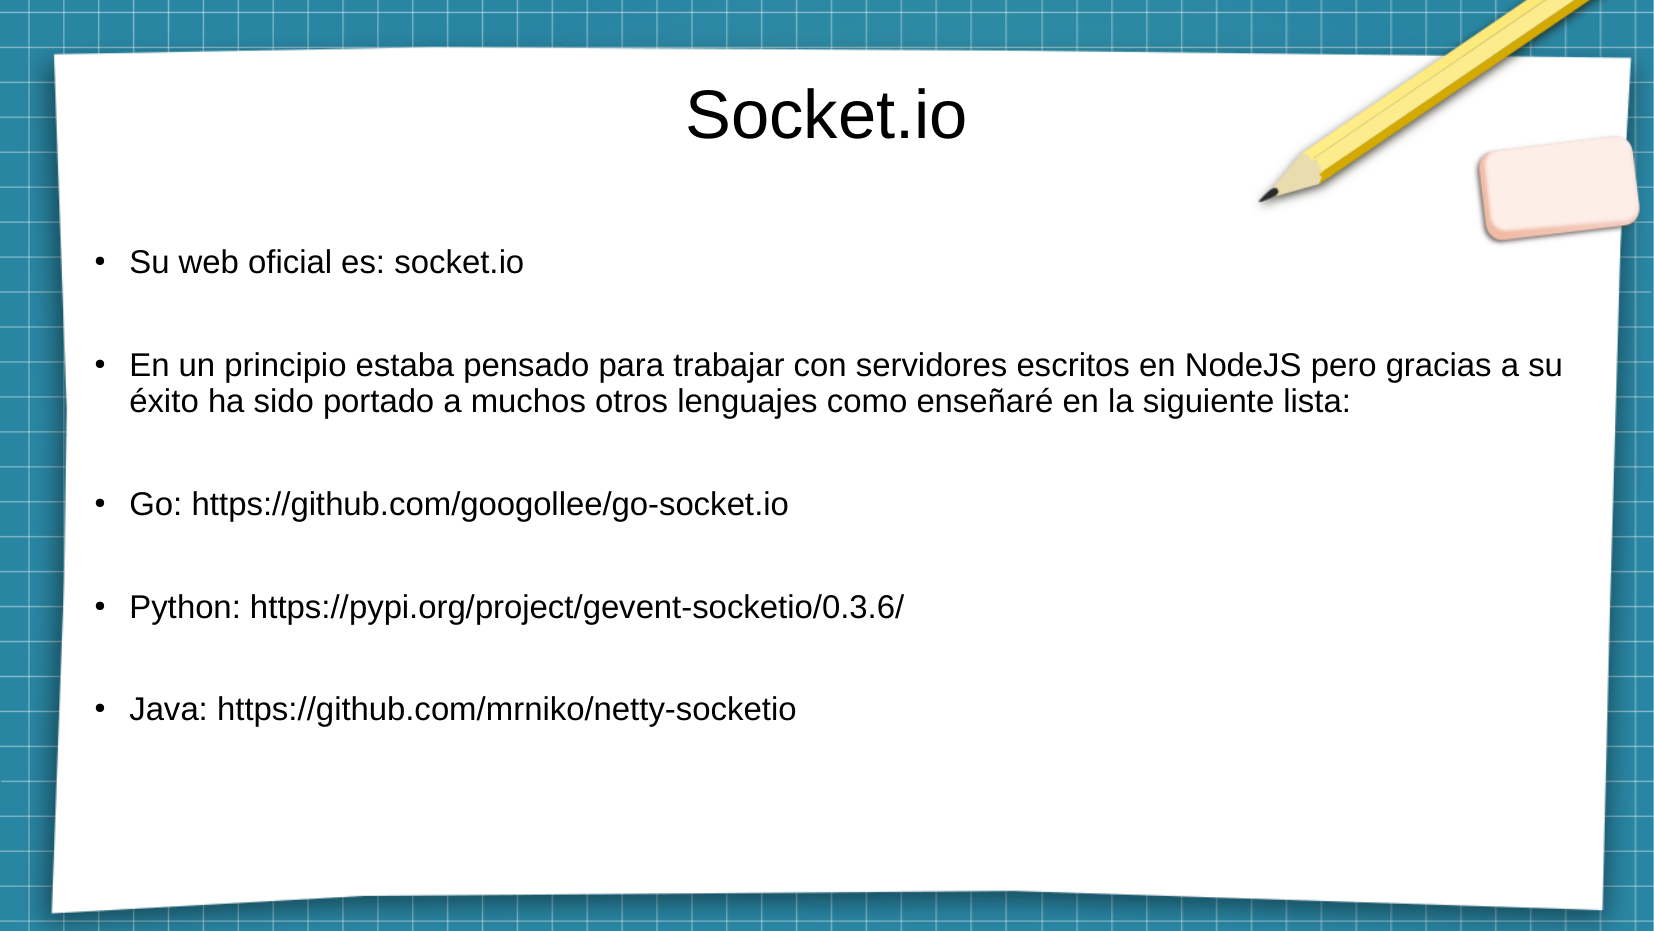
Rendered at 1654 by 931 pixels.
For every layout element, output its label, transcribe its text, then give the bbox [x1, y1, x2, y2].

title Socket.io [82, 37, 1571, 192]
list Su web oficial es: socket.io En un principio estaba pensado para trabajar con servidores escritos en NodeJS pero gracias a su éxito ha sido portado a muchos otros lenguajes como enseñaré en la siguiente lista: Go: https://github.com/googollee/go-socket.io Python: https://pypi.org/project/gevent-socketio/0.3.6/ Java: https://github.com/mrniko/netty-socketio [82, 192, 1571, 732]
picture [0, 0, 1654, 931]
